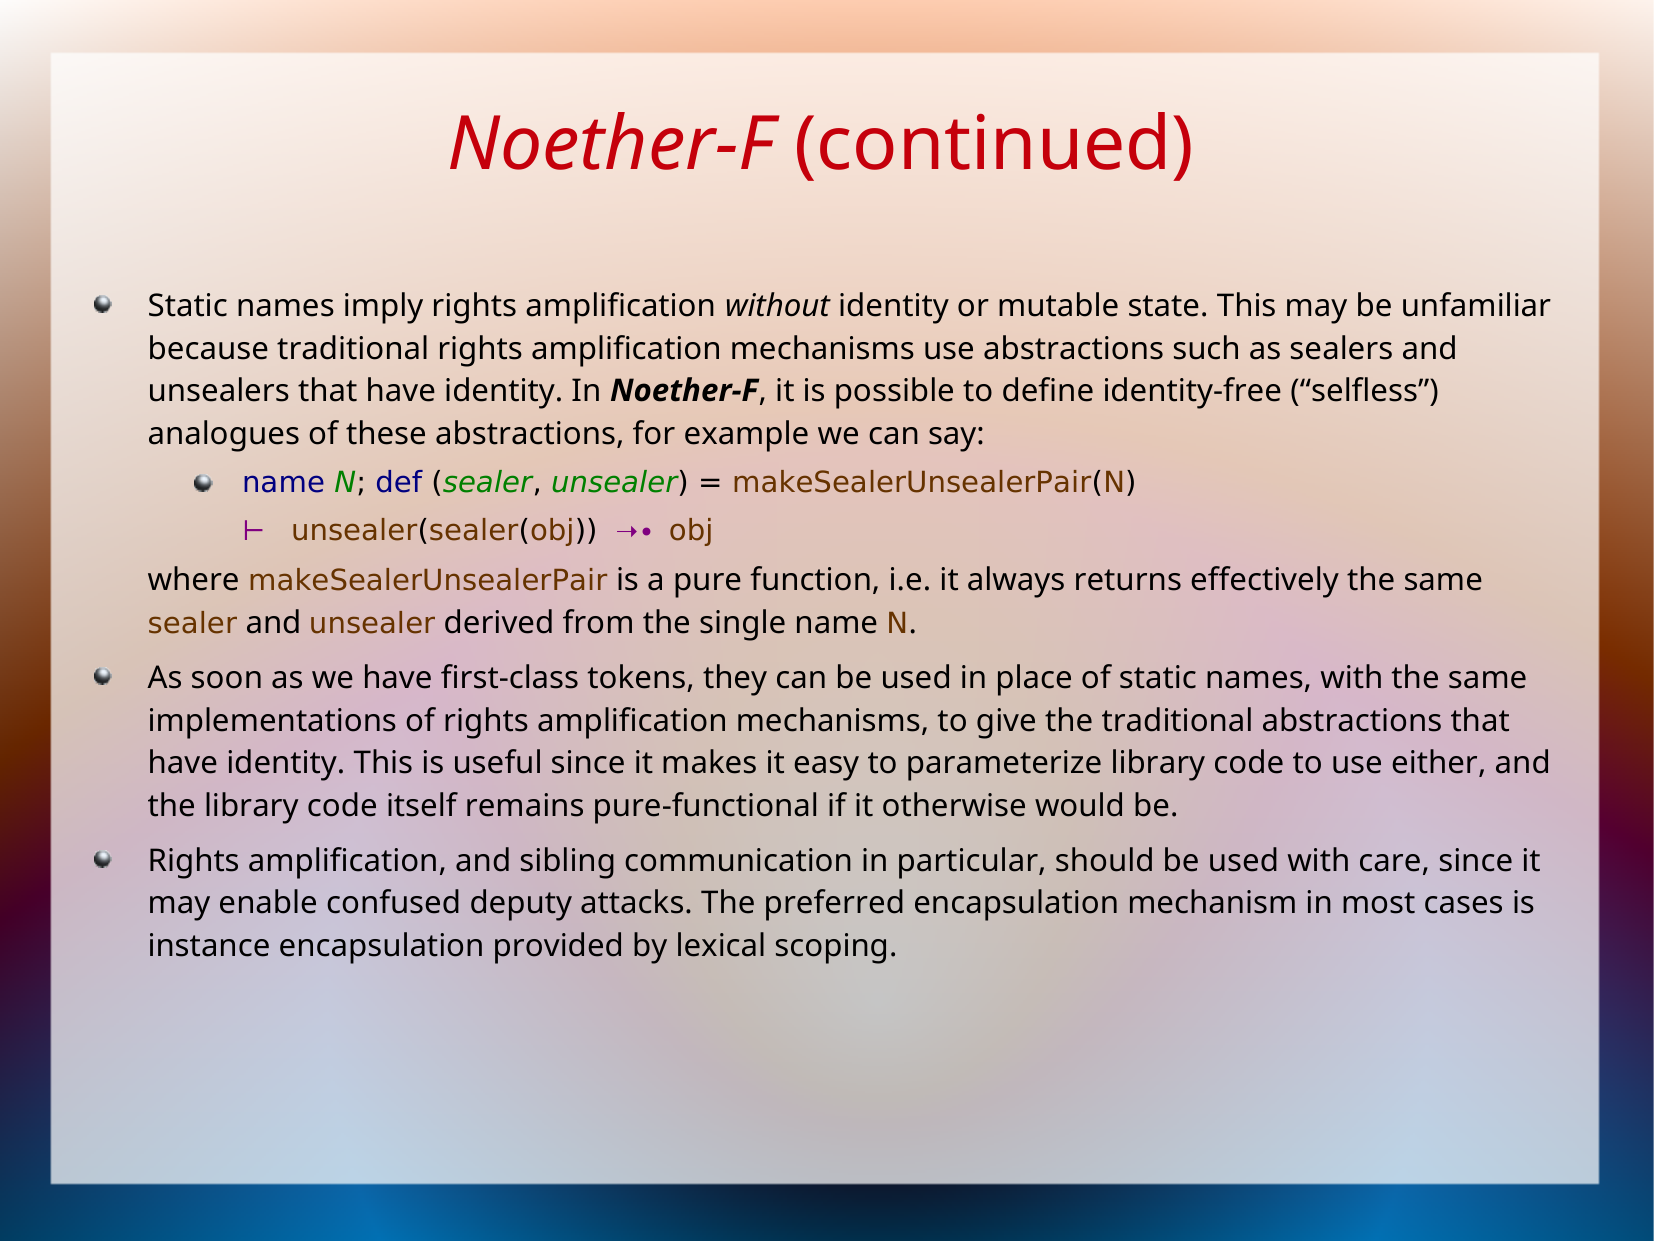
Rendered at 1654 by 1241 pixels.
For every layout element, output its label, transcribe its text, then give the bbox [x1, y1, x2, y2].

list Static names imply rights amplification without identity or mutable state. This may be unfamiliar because traditional rights amplification mechanisms use abstractions such as sealers and unsealers that have identity. In Noether-F, it is possible to define identity-free (“selfless”) analogues of these abstractions, for example we can say: name N; def (sealer, unsealer) = makeSealerUnsealerPair(N) ⊢ unsealer(sealer(obj)) ➝∙ obj where makeSealerUnsealerPair is a pure function, i.e. it always returns effectively the same sealer and unsealer derived from the single name N. As soon as we have first-class tokens, they can be used in place of static names, with the same implementations of rights amplification mechanisms, to give the traditional abstractions that have identity. This is useful since it makes it easy to parameterize library code to use either, and the library code itself remains pure-functional if it otherwise would be. Rights amplification, and sibling communication in particular, should be used with care, since it may enable confused deputy attacks. The preferred encapsulation mechanism in most cases is instance encapsulation provided by lexical scoping. [76, 282, 1565, 1087]
title Noether-F (continued) [76, 43, 1565, 237]
picture [0, 0, 1654, 1241]
